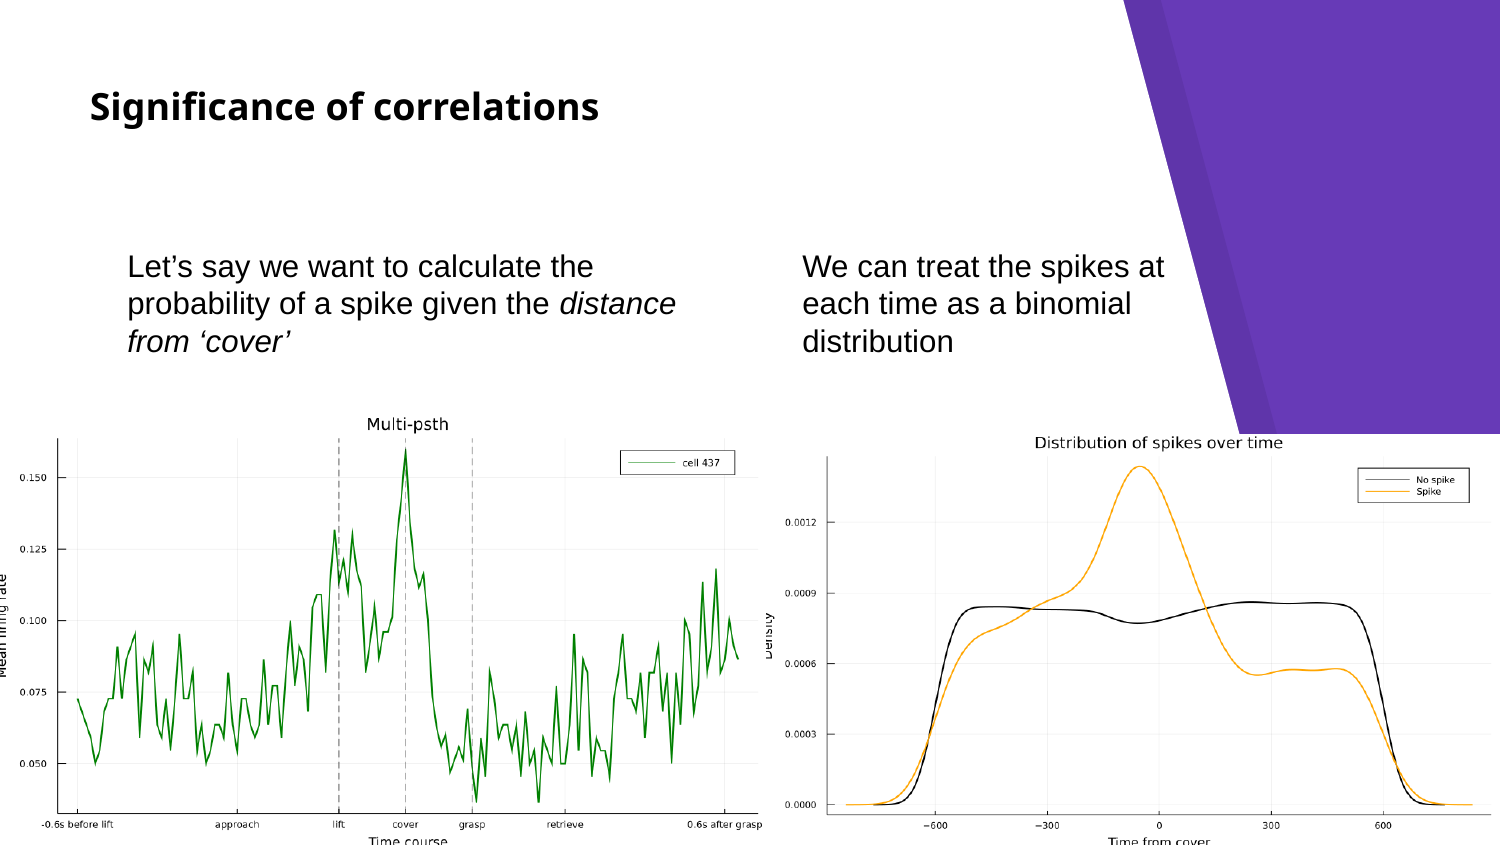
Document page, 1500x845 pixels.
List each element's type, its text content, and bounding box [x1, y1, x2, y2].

picture [0, 415, 1500, 845]
text_box Significance of correlations [75, 75, 1425, 188]
text_box Let’s say we want to calculate the probability of a spike given the distance from ‘cover’ [112, 238, 751, 380]
text_box We can treat the spikes at each time as a binomial distribution [787, 238, 1195, 338]
